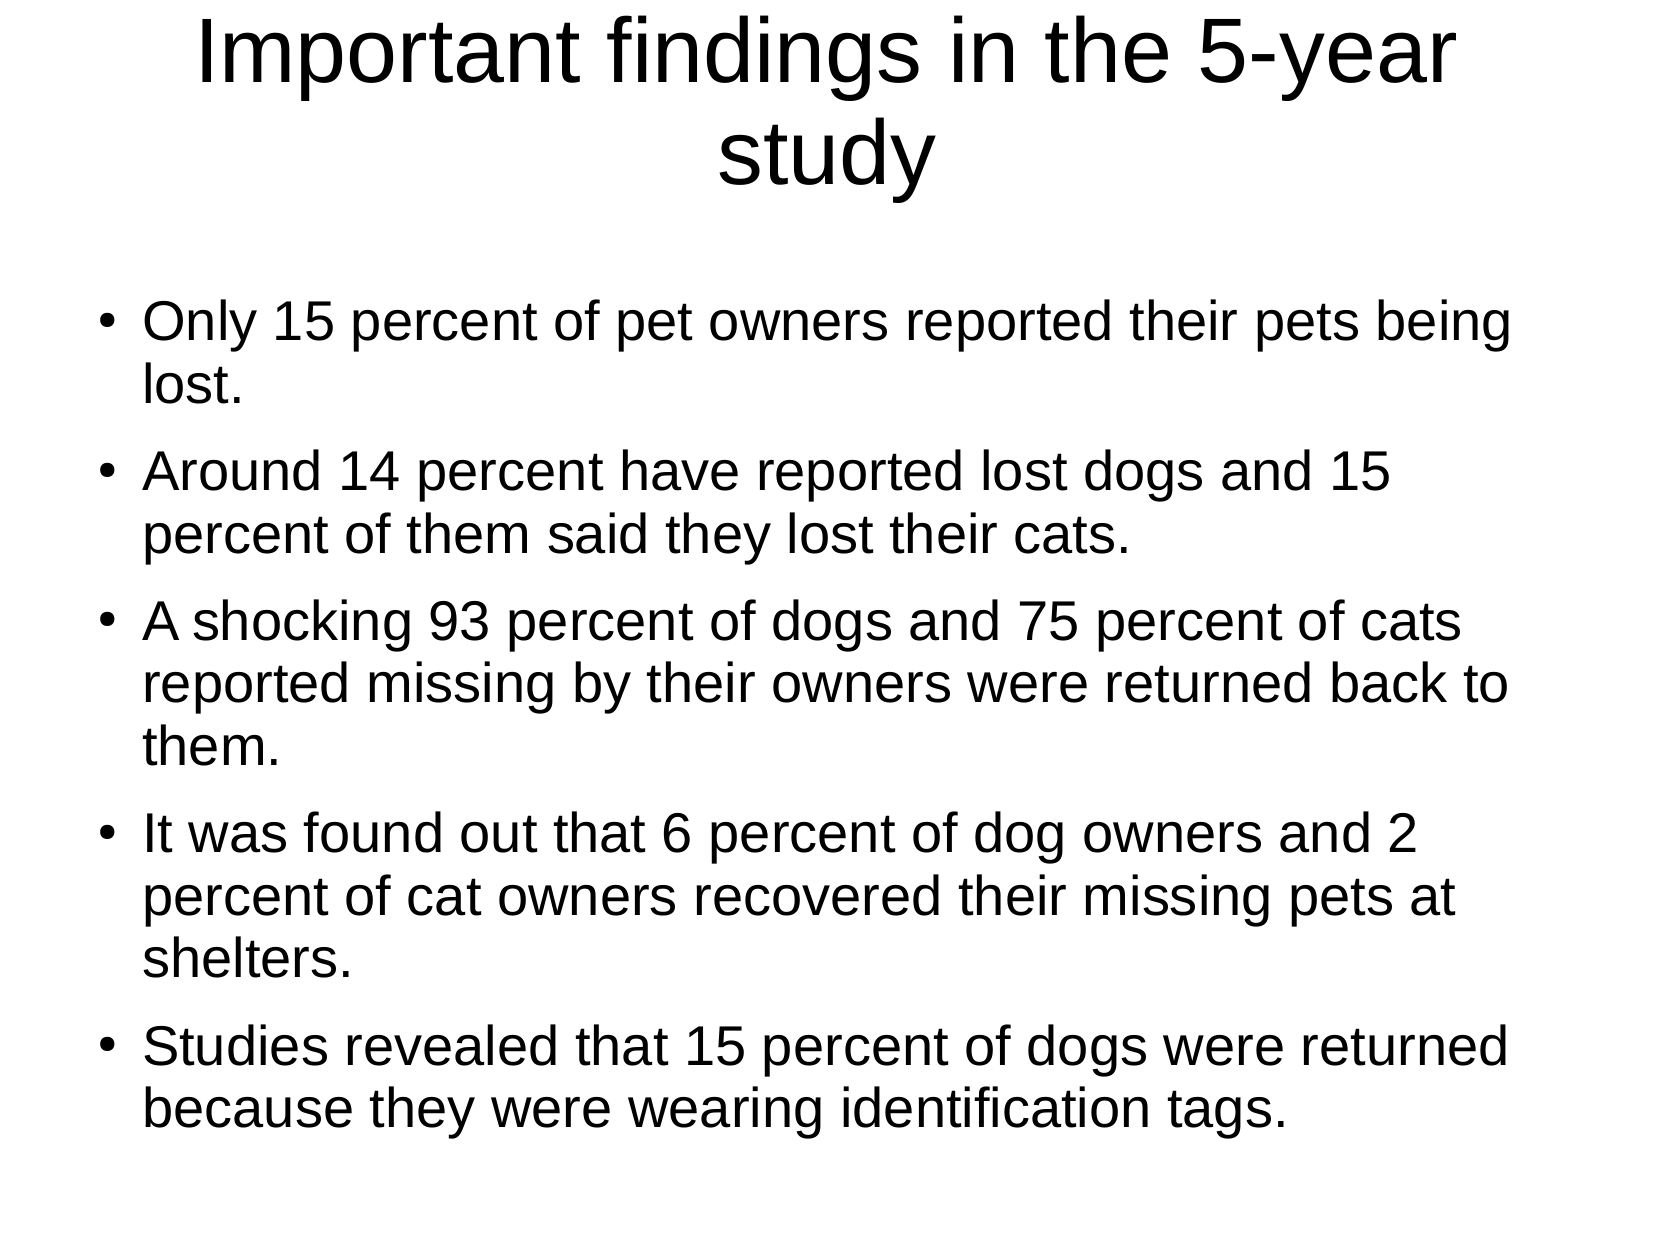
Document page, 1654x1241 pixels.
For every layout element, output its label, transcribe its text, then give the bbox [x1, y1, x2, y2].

title Important findings in the 5-year study [82, 0, 1571, 290]
list Only 15 percent of pet owners reported their pets being lost. Around 14 percent have reported lost dogs and 15 percent of them said they lost their cats. A shocking 93 percent of dogs and 75 percent of cats reported missing by their owners were returned back to them. It was found out that 6 percent of dog owners and 2 percent of cat owners recovered their missing pets at shelters. Studies revealed that 15 percent of dogs were returned because they were wearing identification tags. [82, 290, 1571, 1156]
